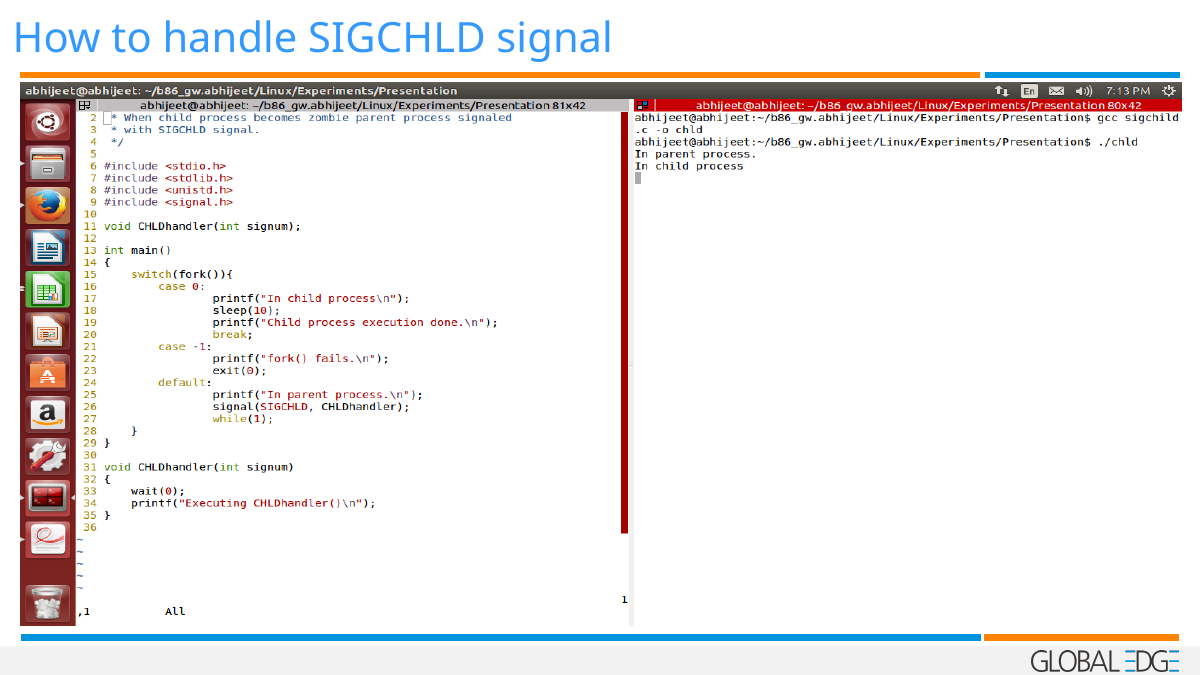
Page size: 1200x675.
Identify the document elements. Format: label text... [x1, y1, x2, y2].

title How to handle SIGCHLD signal [12, 9, 1088, 63]
picture [1031, 650, 1179, 672]
picture [20, 82, 1182, 626]
